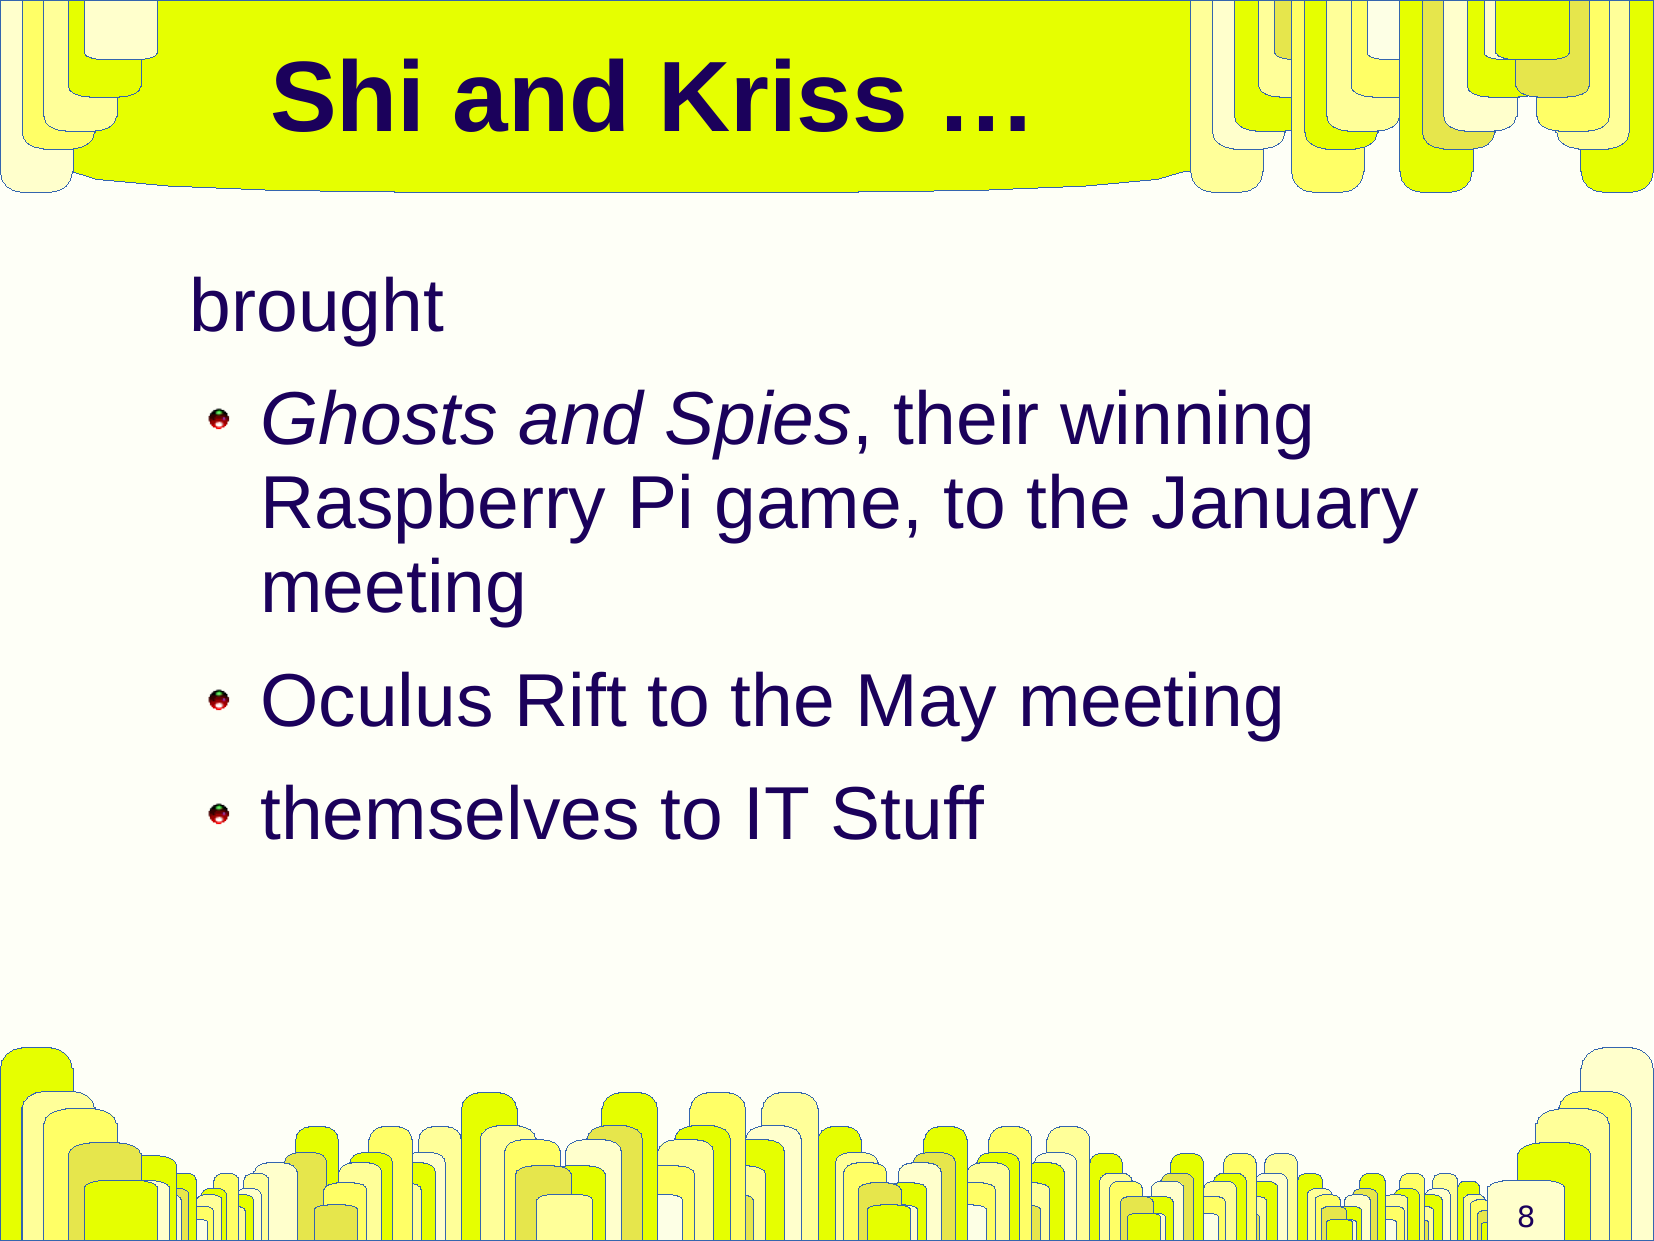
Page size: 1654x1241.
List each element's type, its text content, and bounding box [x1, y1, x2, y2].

list brought Ghosts and Spies, their winning Raspberry Pi game, to the January meeting Oculus Rift to the May meeting themselves to IT Stuff [118, 263, 1531, 996]
title Shi and Kriss … [176, 22, 1158, 172]
